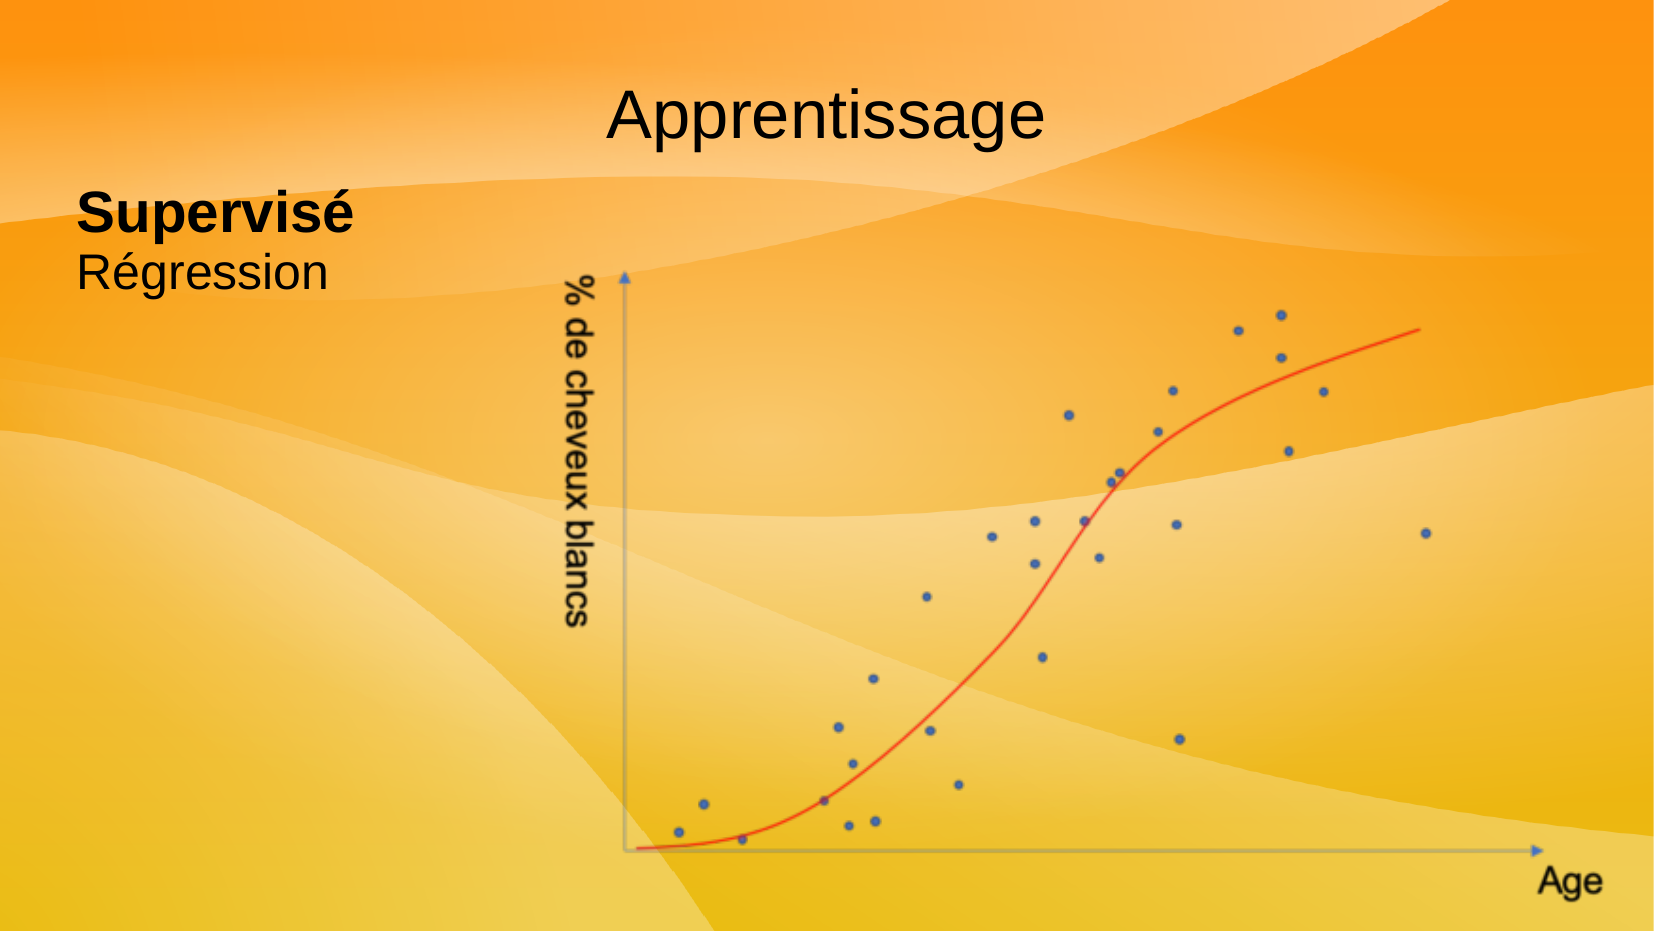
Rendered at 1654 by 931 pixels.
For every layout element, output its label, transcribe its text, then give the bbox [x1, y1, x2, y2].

title Apprentissage [82, 37, 1571, 193]
subtitle Supervisé Régression [76, 179, 1565, 928]
picture [0, 0, 1654, 931]
